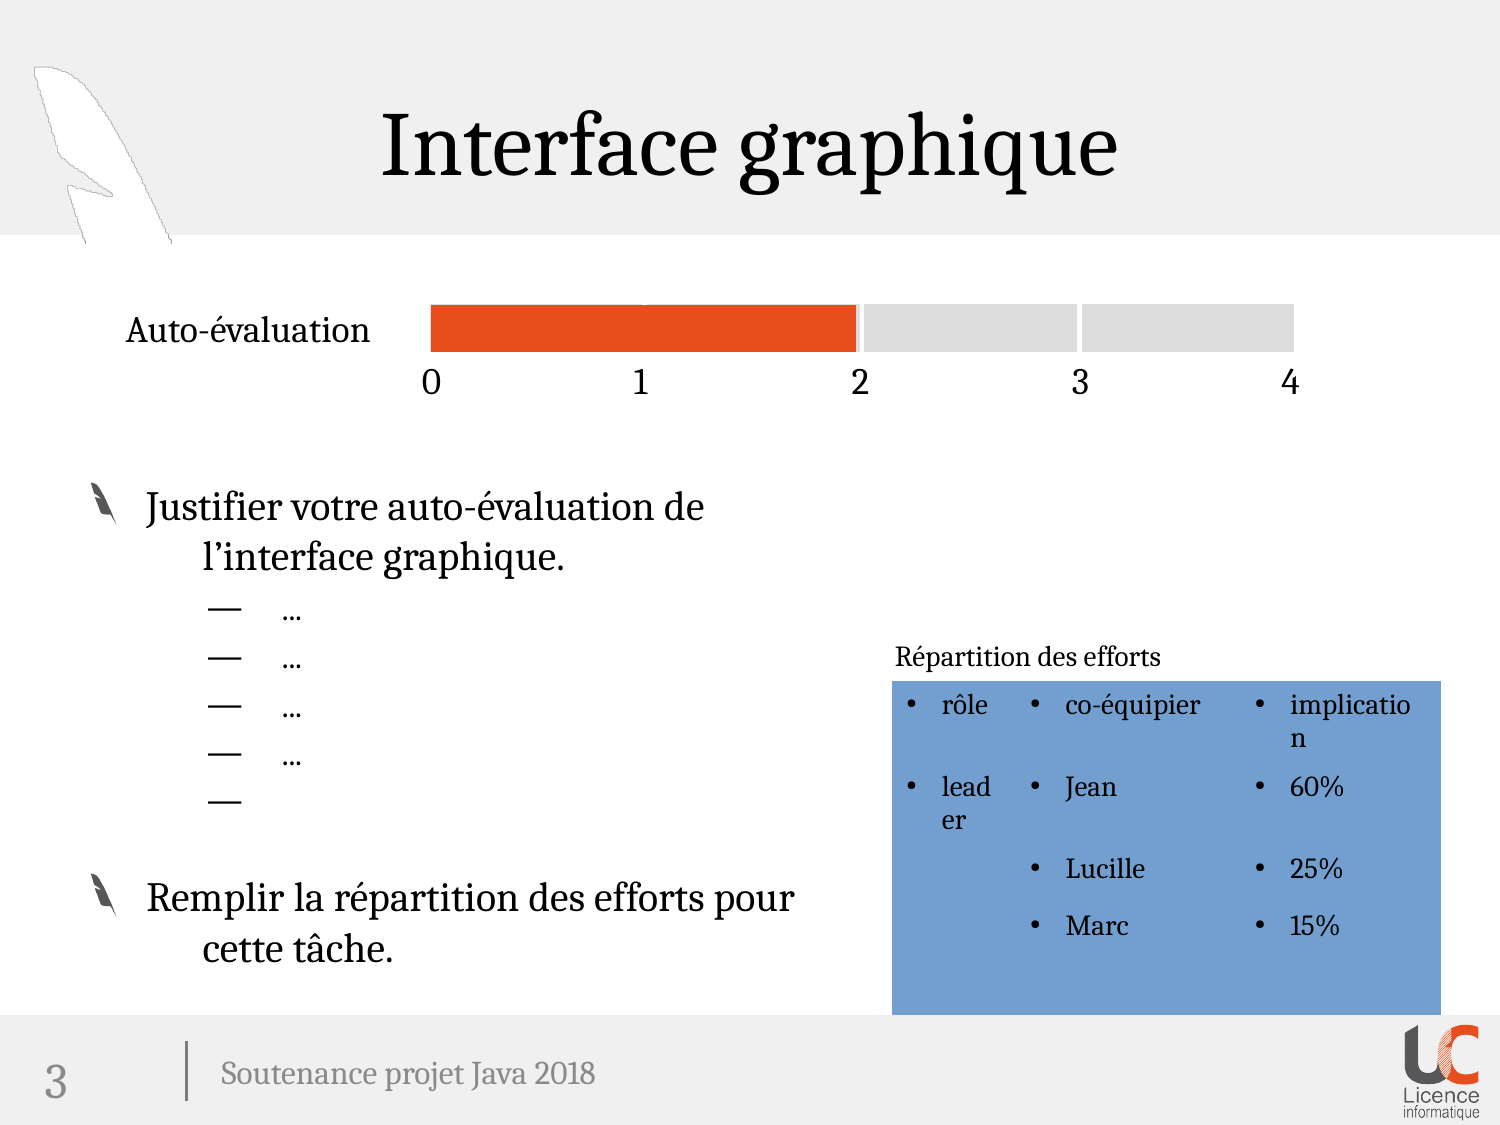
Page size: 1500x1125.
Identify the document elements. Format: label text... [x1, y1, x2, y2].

picture [29, 63, 187, 244]
text_box Répartition des efforts [879, 630, 1237, 681]
text_box [431, 305, 856, 352]
table_header implication [1240, 681, 1441, 763]
table_cell Marc [1016, 901, 1240, 958]
table_cell [892, 958, 1016, 1015]
table_cell Jean [1016, 763, 1240, 844]
table_header co-équipier [1016, 681, 1240, 763]
table_cell [1016, 958, 1240, 1015]
table_header rôle [892, 681, 1016, 763]
table_cell leader [892, 763, 1016, 844]
table_cell [892, 844, 1016, 901]
table_cell 15% [1240, 901, 1441, 958]
table_cell [892, 901, 1016, 958]
text_box <numéro> [29, 1041, 160, 1102]
title Interface graphique [75, 45, 1426, 233]
picture [1398, 1020, 1484, 1122]
table_cell [1240, 958, 1441, 1015]
list Justifier votre auto-évaluation de l’interface graphique. ... ... ... ... Remplir la répartition des efforts pour cette tâche. [75, 444, 869, 1005]
table_cell Lucille [1016, 844, 1240, 901]
table_cell 60% [1240, 763, 1441, 844]
table_cell 25% [1240, 844, 1441, 901]
text_box Soutenance projet Java 2018 [206, 1041, 939, 1102]
